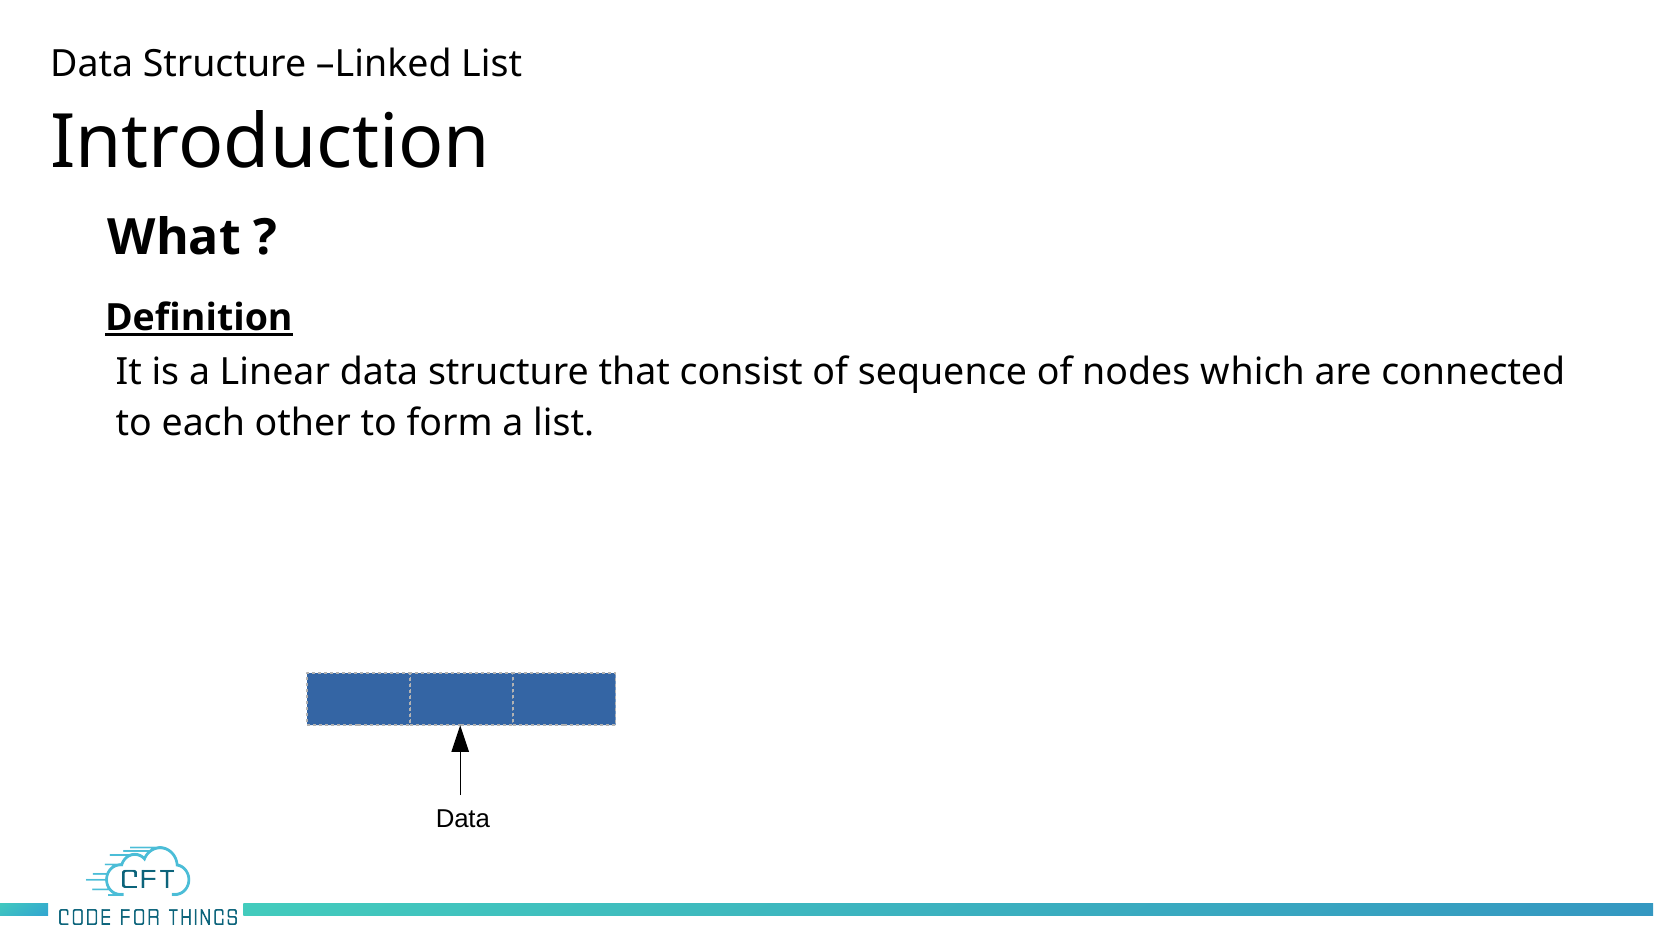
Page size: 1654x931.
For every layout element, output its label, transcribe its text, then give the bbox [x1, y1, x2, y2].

text_box [307, 673, 616, 726]
text_box Definition [90, 282, 386, 342]
text_box Data [421, 797, 524, 841]
title Data Structure –Linked List Introduction [50, 35, 1202, 190]
title What ? [60, 182, 325, 289]
picture [59, 846, 237, 925]
text_box It is a Linear data structure that consist of sequence of nodes which are connected to each other to form a list. [100, 336, 1613, 439]
